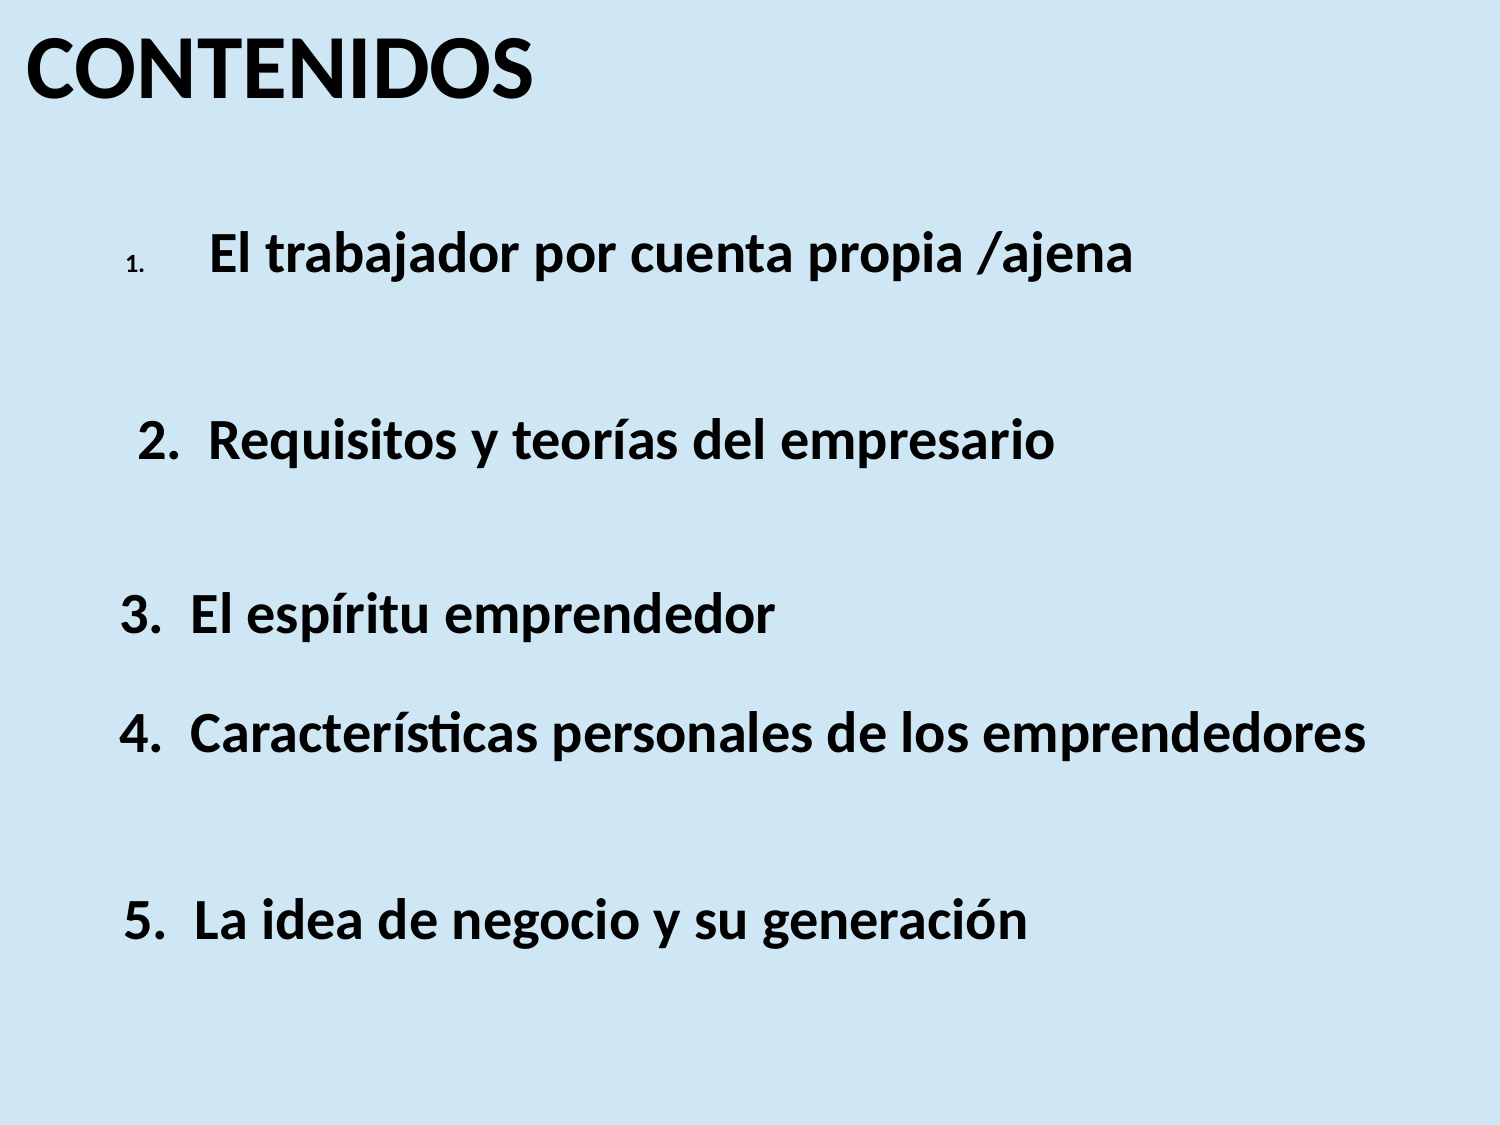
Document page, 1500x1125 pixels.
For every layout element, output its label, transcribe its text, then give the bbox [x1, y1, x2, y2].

title CONTENIDOS [12, 0, 987, 114]
text_box 5. La idea de negocio y su generación [108, 874, 1406, 959]
text_box 4. Características personales de los emprendedores [104, 686, 1457, 772]
text_box 3. El espíritu emprendedor [104, 567, 1179, 653]
text_box 2. Requisitos y teorías del empresario [122, 394, 1349, 479]
text_box El trabajador por cuenta propia /ajena [110, 207, 1337, 293]
